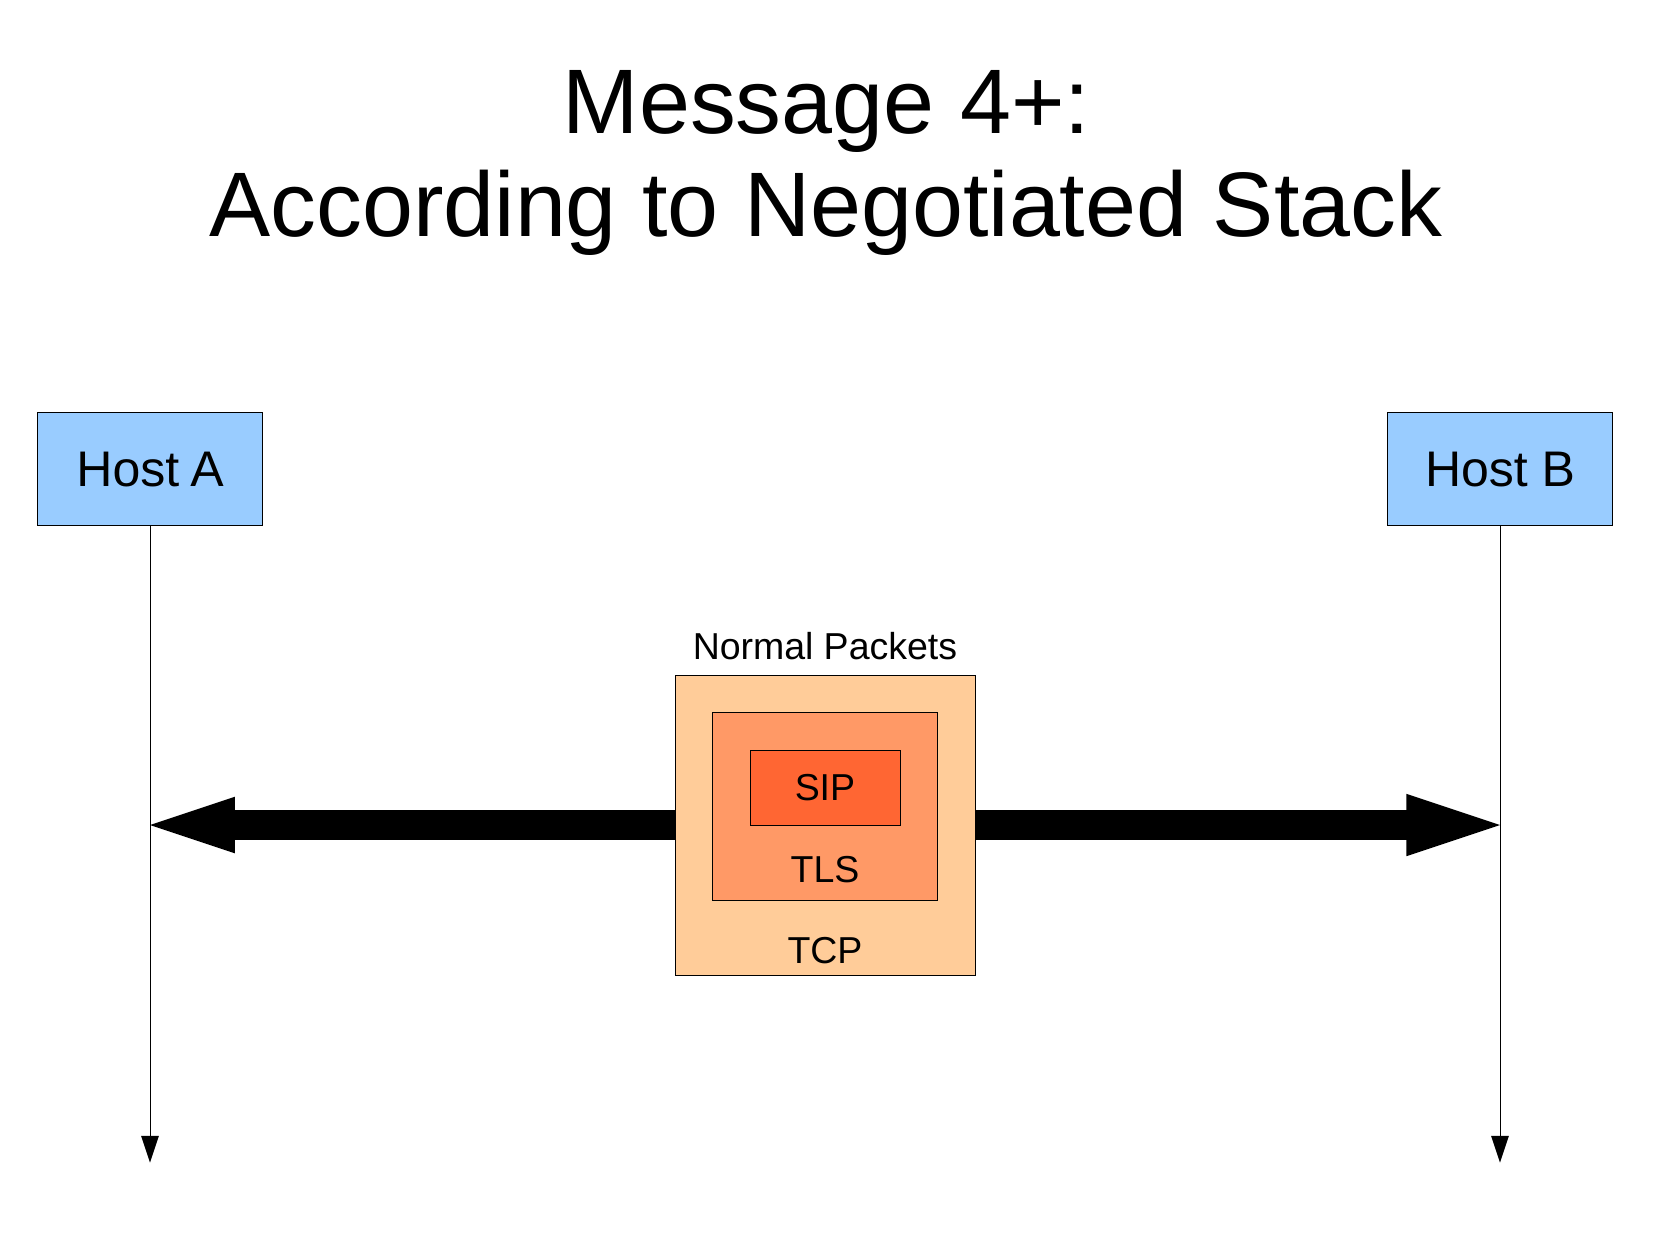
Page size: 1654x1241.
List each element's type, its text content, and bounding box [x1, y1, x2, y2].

text_box Host A [37, 412, 263, 526]
title Message 4+: According to Negotiated Stack [82, 50, 1571, 256]
text_box Host B [1387, 412, 1613, 526]
text_box Normal Packets [675, 618, 976, 676]
text_box TCP [675, 676, 976, 976]
text_box TLS [712, 712, 938, 901]
text_box SIP [750, 750, 901, 826]
